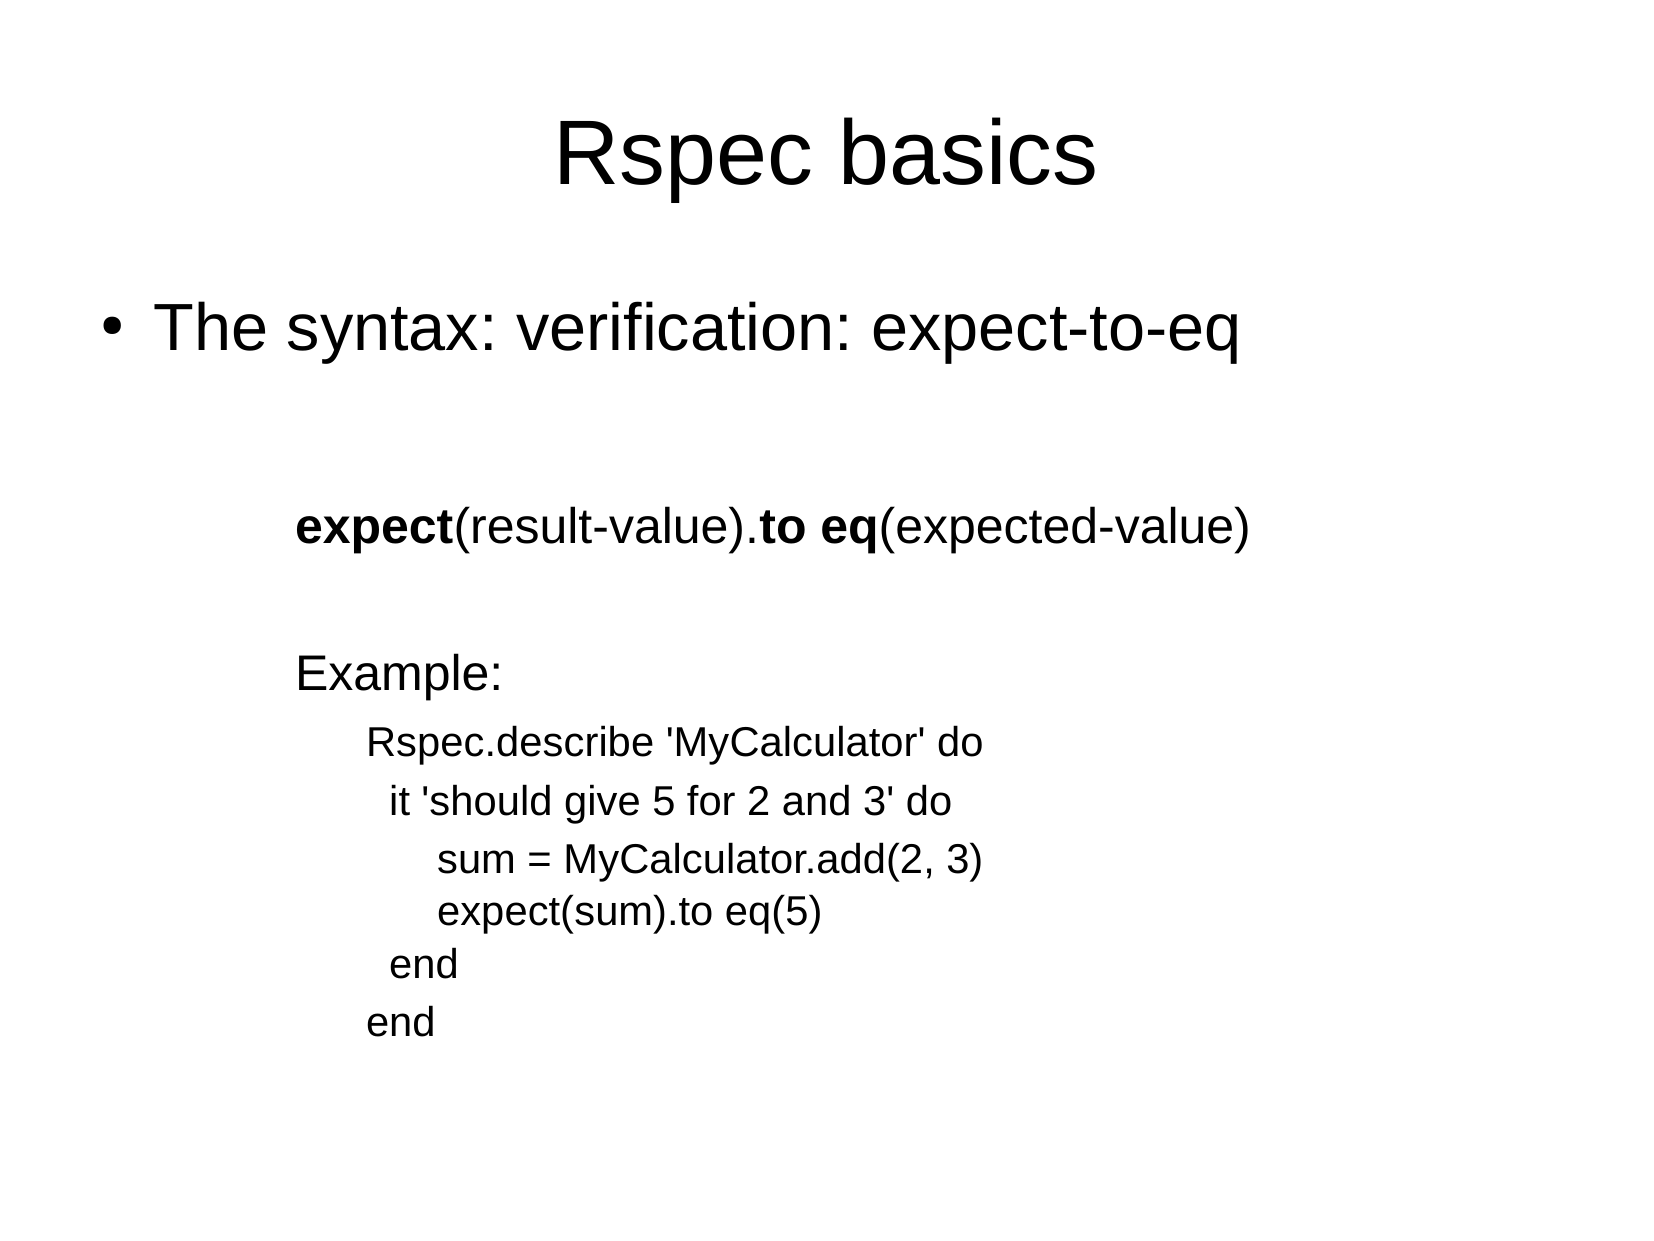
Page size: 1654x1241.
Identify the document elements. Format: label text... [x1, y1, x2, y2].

title Rspec basics [82, 49, 1571, 257]
list The syntax: verification: expect-to-eq expect(result-value).to eq(expected-value) Example: Rspec.describe 'MyCalculator' do it 'should give 5 for 2 and 3' do sum = MyCalculator.add(2, 3) expect(sum).to eq(5) end end [82, 290, 1571, 1109]
